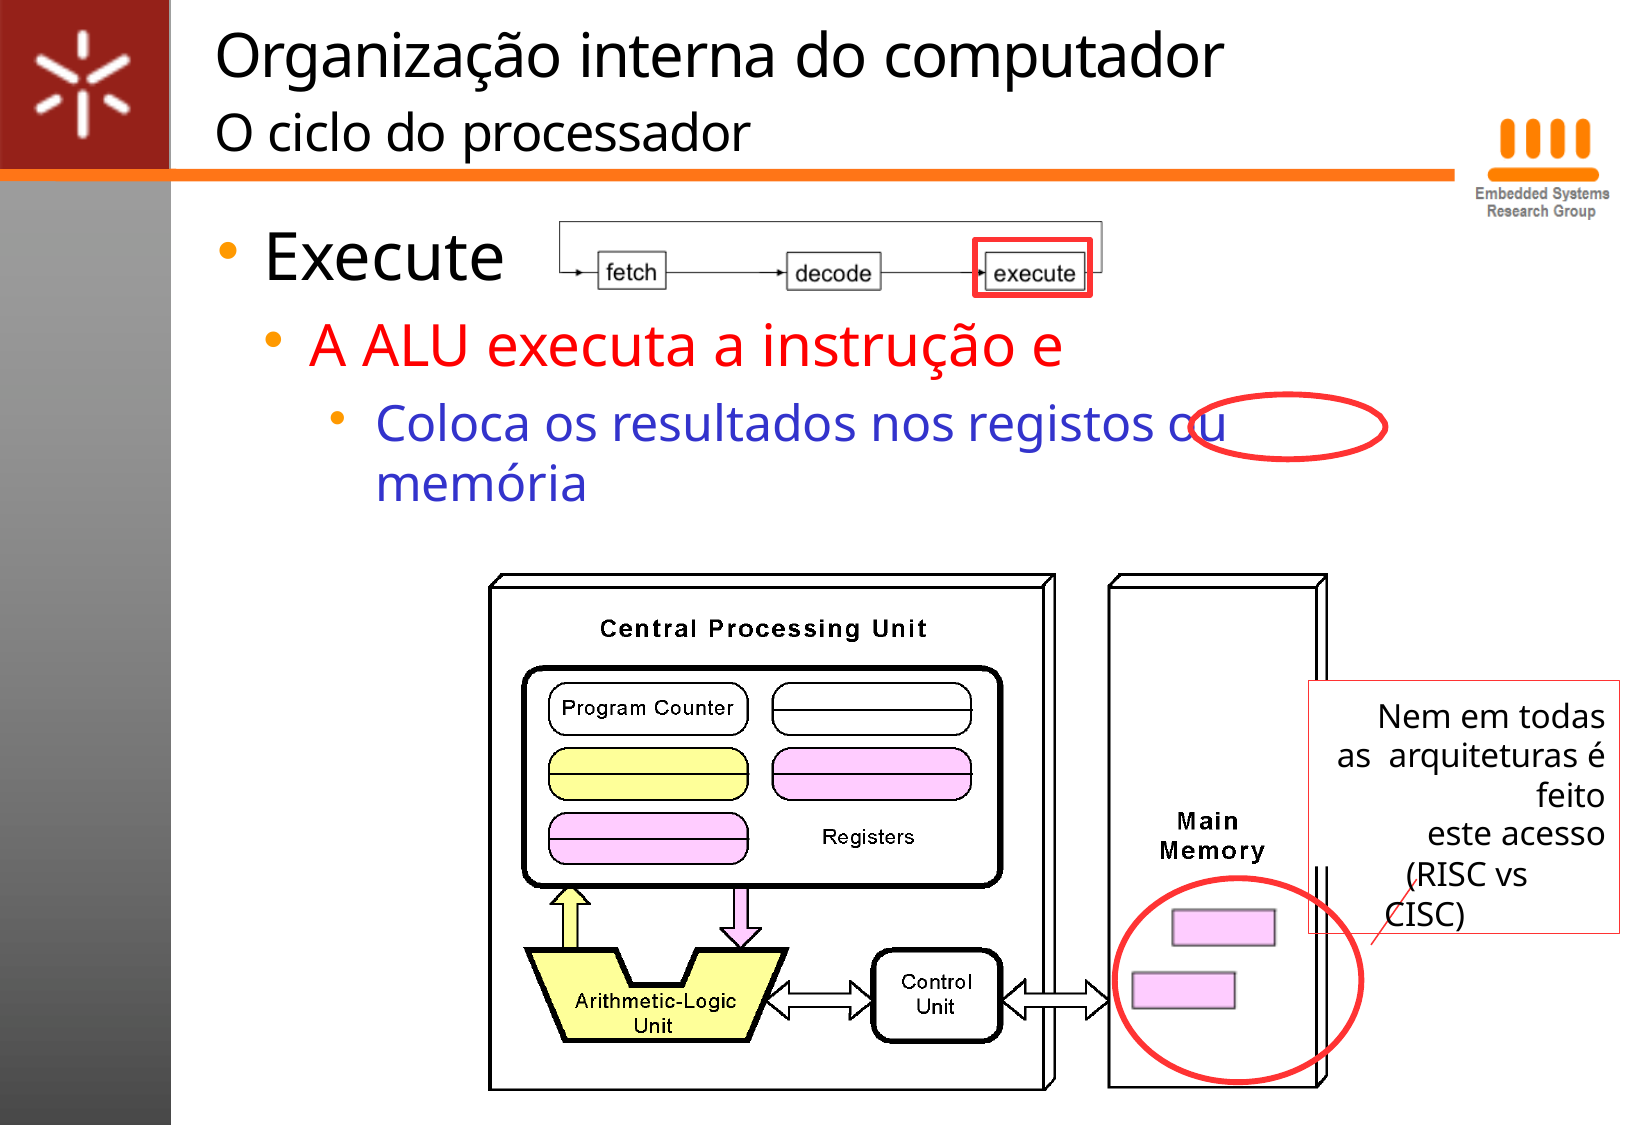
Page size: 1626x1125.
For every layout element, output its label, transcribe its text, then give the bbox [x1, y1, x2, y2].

picture [1118, 882, 1328, 1079]
picture [978, 242, 1087, 291]
picture [488, 573, 1328, 1091]
text_box Execute A ALU executa a instrução e Coloca os resultados nos registos ou memória [1205, 398, 1382, 456]
title Organização interna do computador O ciclo do processador [212, 16, 1359, 234]
text_box Nem em todas as arquiteturas é feito este acesso (RISC vs CISC) [1308, 680, 1620, 934]
picture [0, 182, 171, 1125]
picture [0, 0, 171, 169]
text_box Execute A ALU executa a instrução e Coloca os resultados nos registos ou memória [214, 196, 1389, 512]
picture [1475, 118, 1610, 220]
picture [559, 221, 1103, 291]
